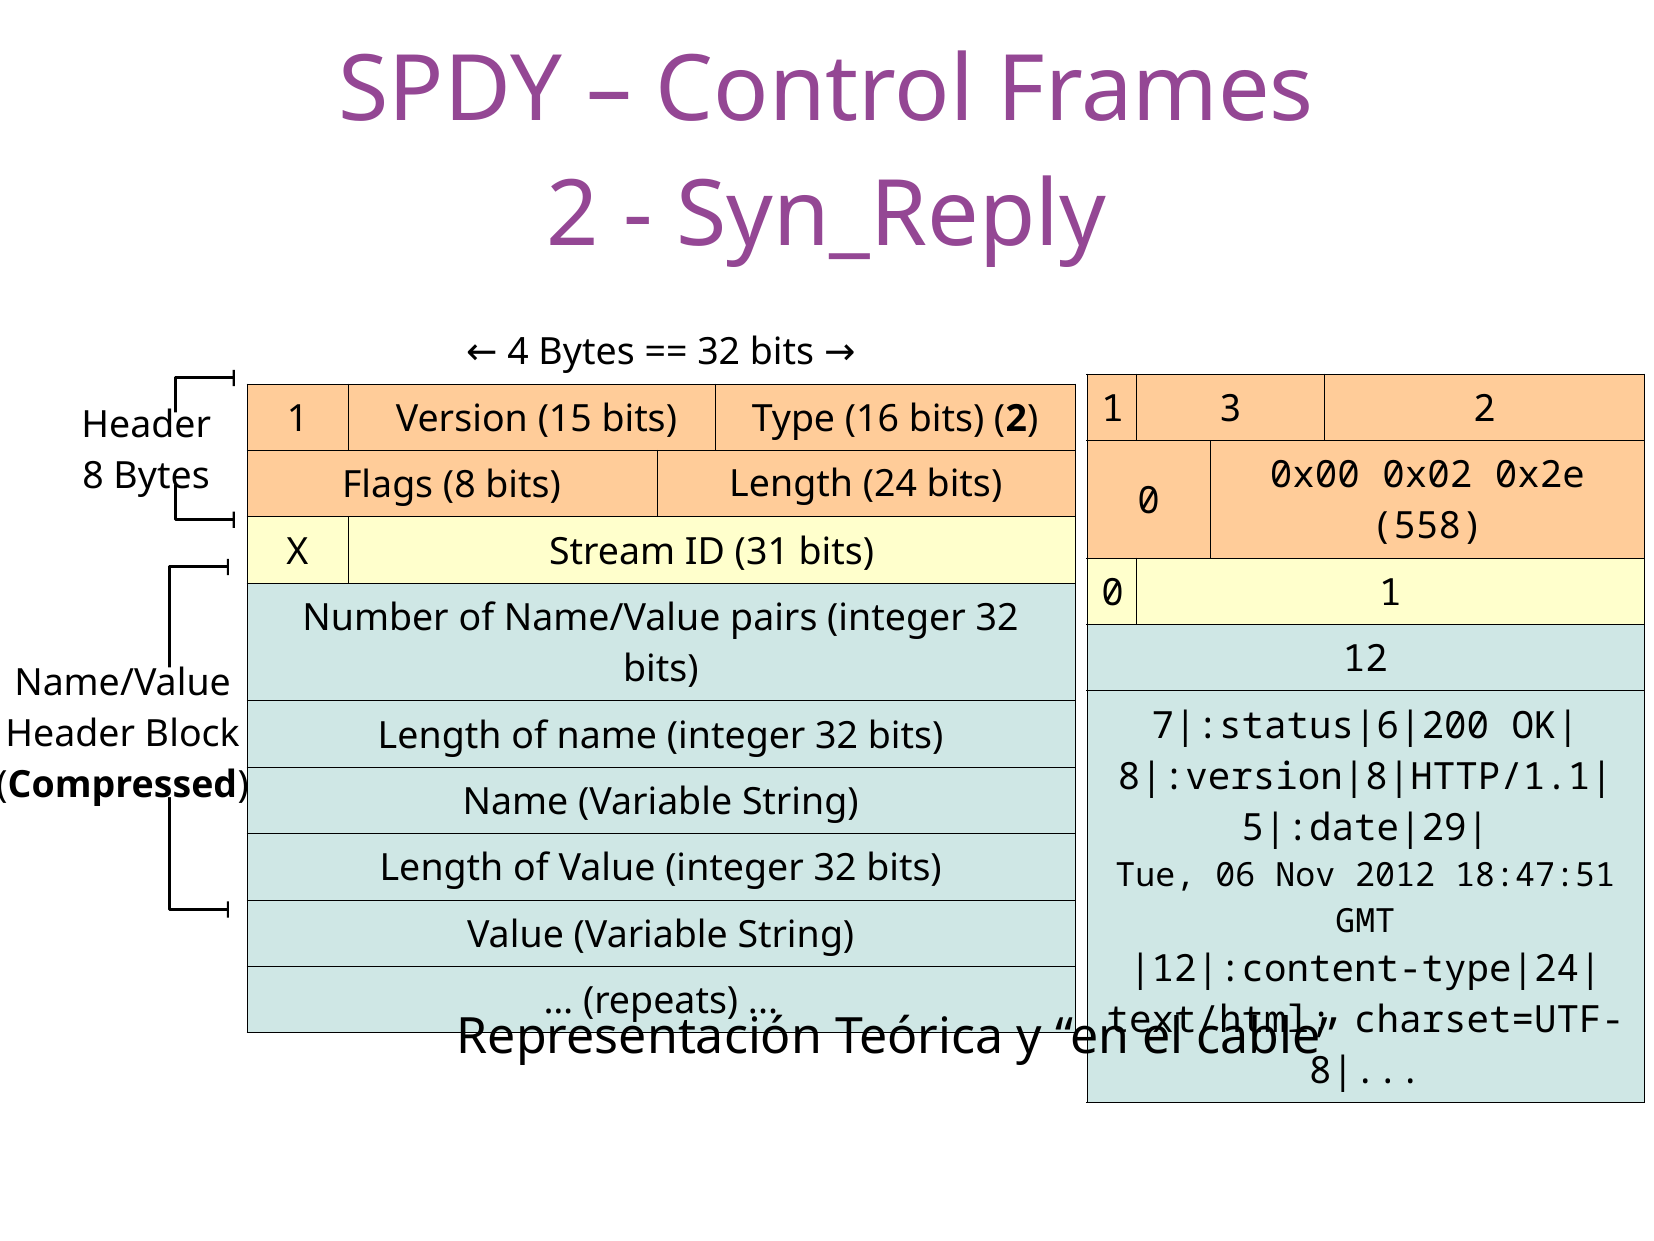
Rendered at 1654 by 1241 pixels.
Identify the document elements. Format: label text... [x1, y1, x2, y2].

table_cell Flags (8 bits) [248, 451, 657, 516]
table_header 2 [1325, 375, 1644, 440]
table_cell 7|:status|6|200 OK| 8|:version|8|HTTP/1.1| 5|:date|29| Tue, 06 Nov 2012 18:47:51 GMT |12|:content-type|24| text/html; charset=UTF-8|... [1088, 691, 1644, 1102]
table_cell 0 [1088, 559, 1136, 624]
table_cell 1 [248, 385, 348, 450]
table_header 3 [1137, 375, 1324, 440]
table_cell Length of Value (integer 32 bits) [248, 834, 1075, 900]
table_header 1 [1088, 375, 1136, 440]
text_box Header 8 Bytes [75, 412, 218, 485]
table_cell … (repeats) ... [248, 967, 1075, 1032]
text_box Name/Value Header Block (Compressed) [10, 667, 235, 798]
table_cell 12 [1088, 625, 1644, 690]
text_box Representación Teórica y “en el cable” [295, 992, 1501, 1063]
table_cell 0x00 0x02 0x2e (558) [1211, 441, 1644, 558]
table_cell Type (16 bits) (2) [716, 385, 1075, 450]
table_cell X [248, 517, 348, 583]
table_cell 1 [1137, 559, 1644, 624]
table_header ← 4 Bytes == 32 bits → [248, 318, 1075, 384]
table_cell Number of Name/Value pairs (integer 32 bits) [248, 584, 1075, 700]
table_cell Length (24 bits) [658, 451, 1075, 516]
table_cell Stream ID (31 bits) [349, 517, 1075, 583]
table_cell 0 [1088, 441, 1210, 558]
title SPDY – Control Frames 2 - Syn_Reply [82, 43, 1571, 251]
table_cell Name (Variable String) [248, 768, 1075, 833]
table_cell Value (Variable String) [248, 901, 1075, 966]
table_cell Version (15 bits) [349, 385, 715, 450]
table_cell Length of name (integer 32 bits) [248, 701, 1075, 767]
